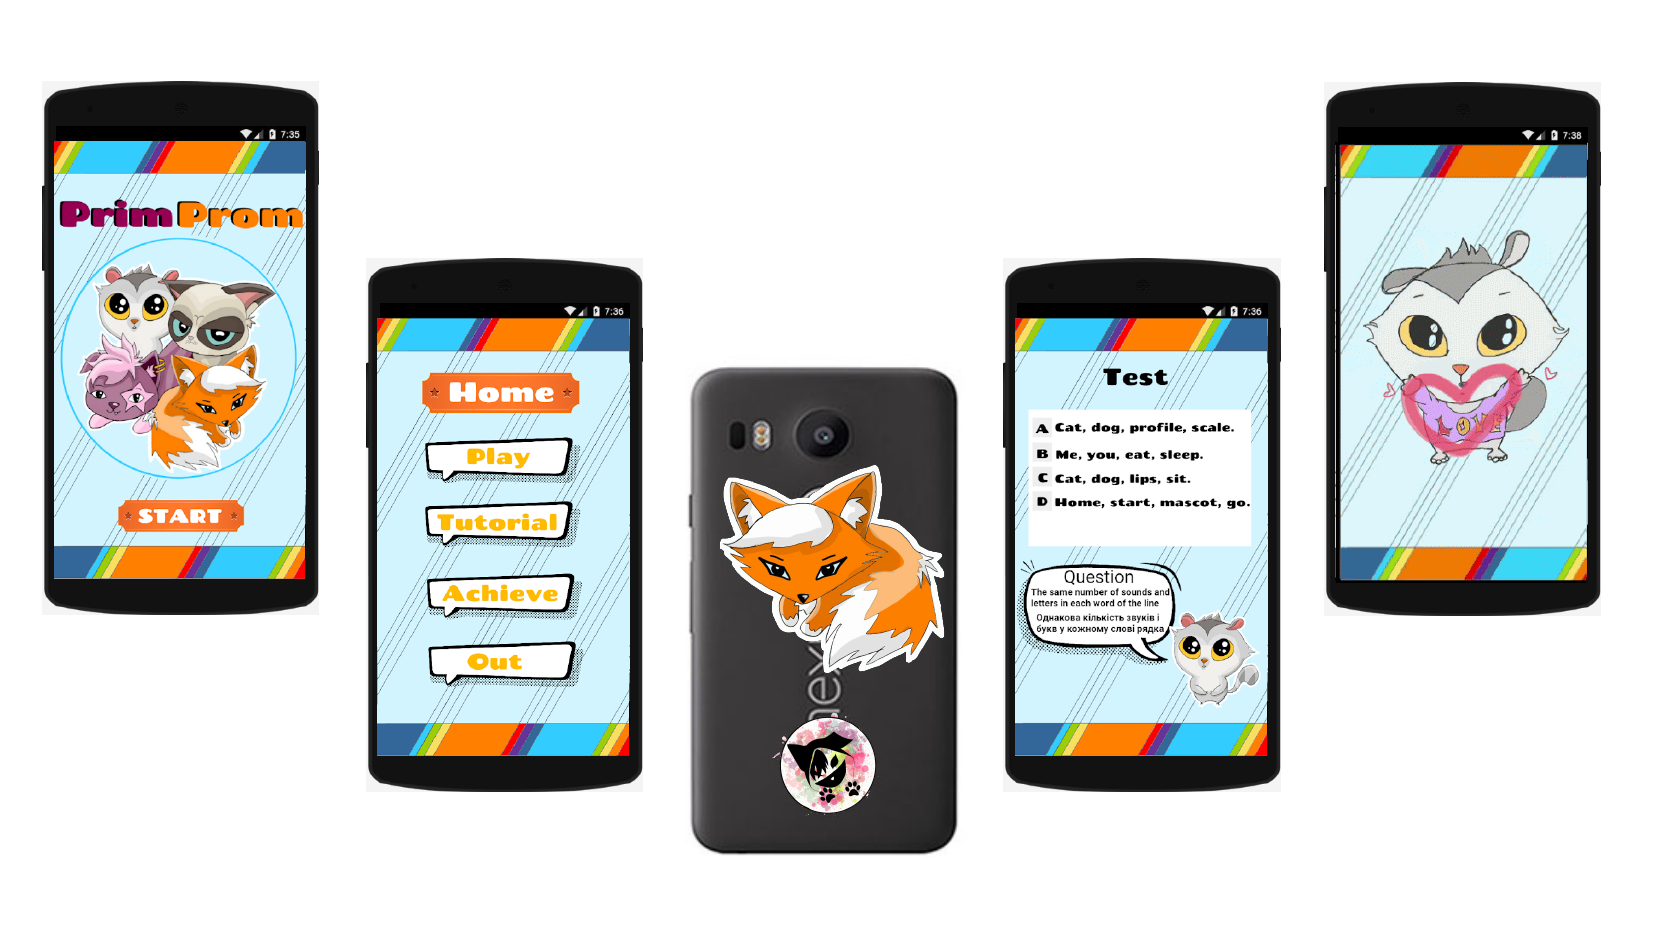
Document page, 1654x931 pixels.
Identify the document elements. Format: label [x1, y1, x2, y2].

picture [1324, 82, 1601, 616]
picture [42, 81, 319, 615]
picture [366, 258, 1281, 875]
